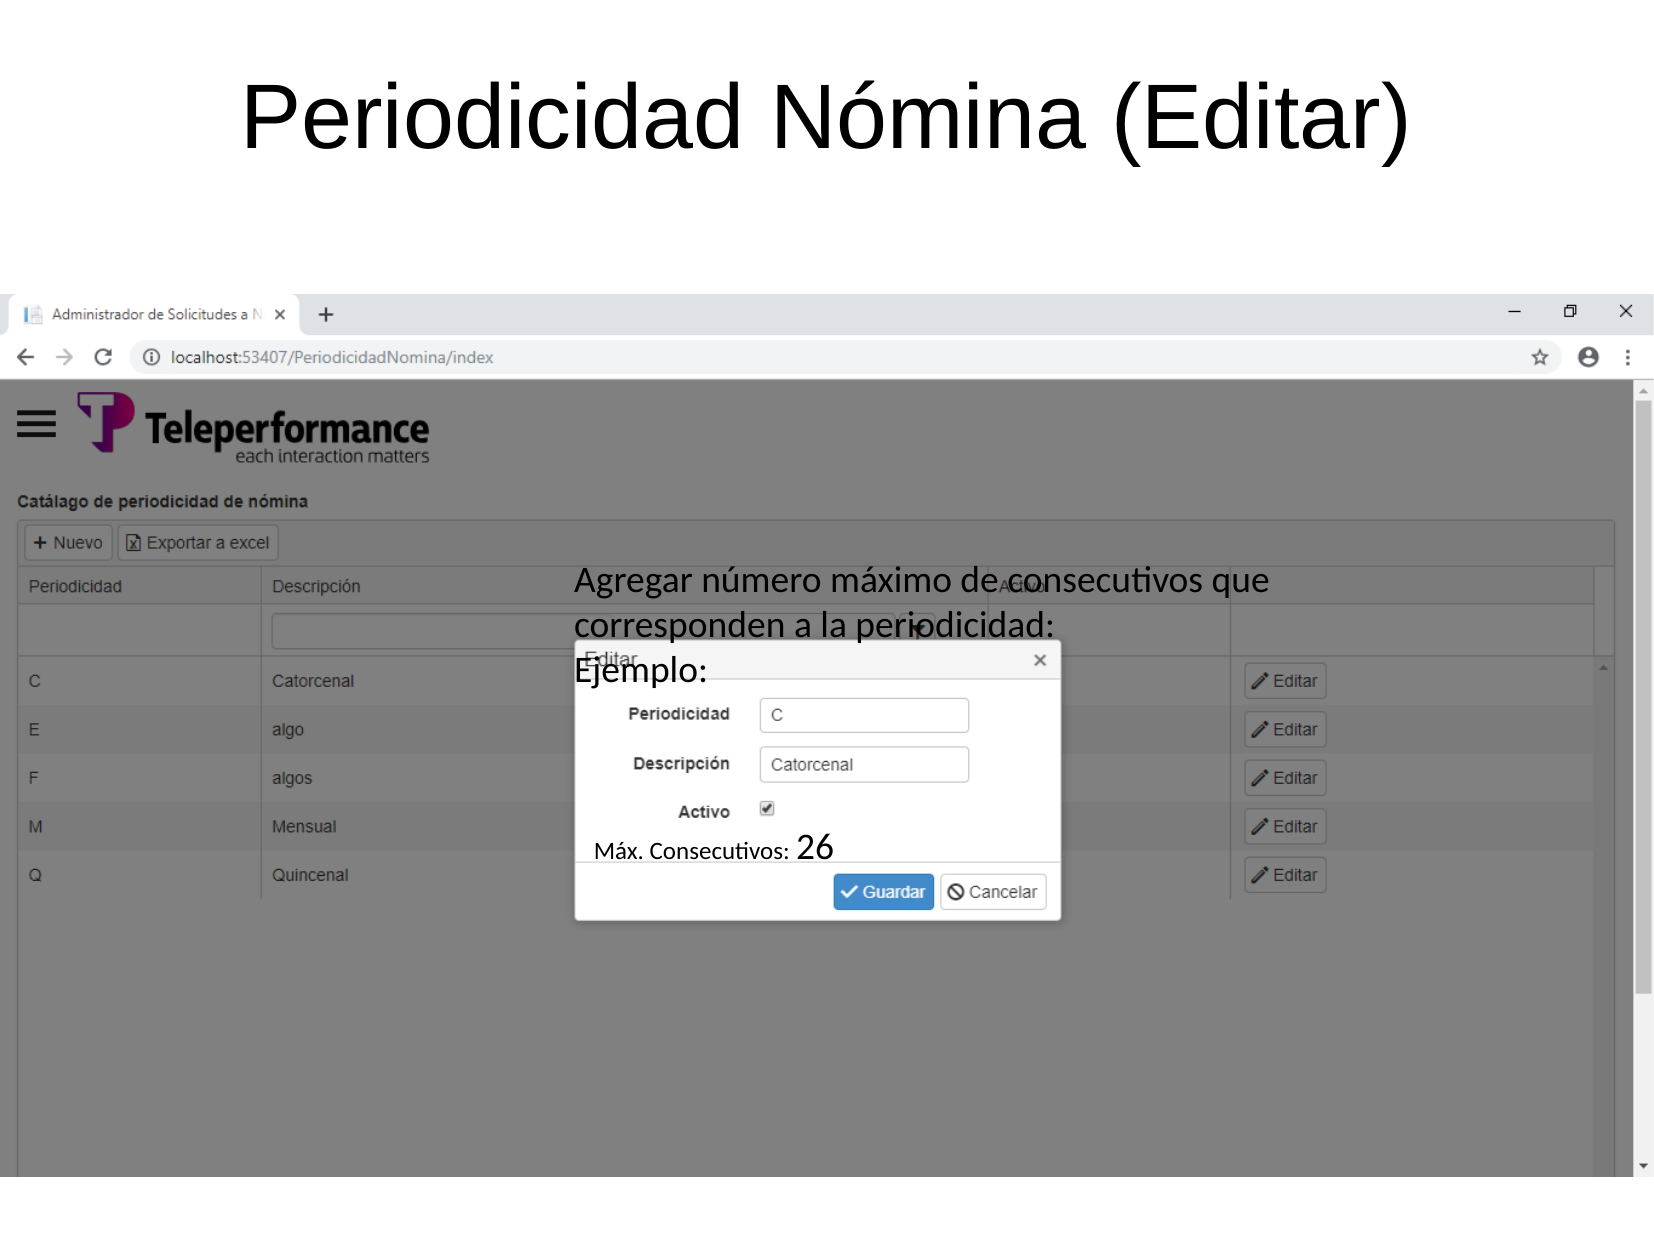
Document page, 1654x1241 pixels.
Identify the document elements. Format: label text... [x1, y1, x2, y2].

text_box Máx. Consecutivos: 26 [579, 814, 849, 875]
text_box Agregar número máximo de consecutivos que corresponden a la periodicidad: Ejemplo: [559, 547, 1344, 698]
picture [0, 294, 1654, 1177]
title Periodicidad Nómina (Editar) [82, 49, 1571, 257]
